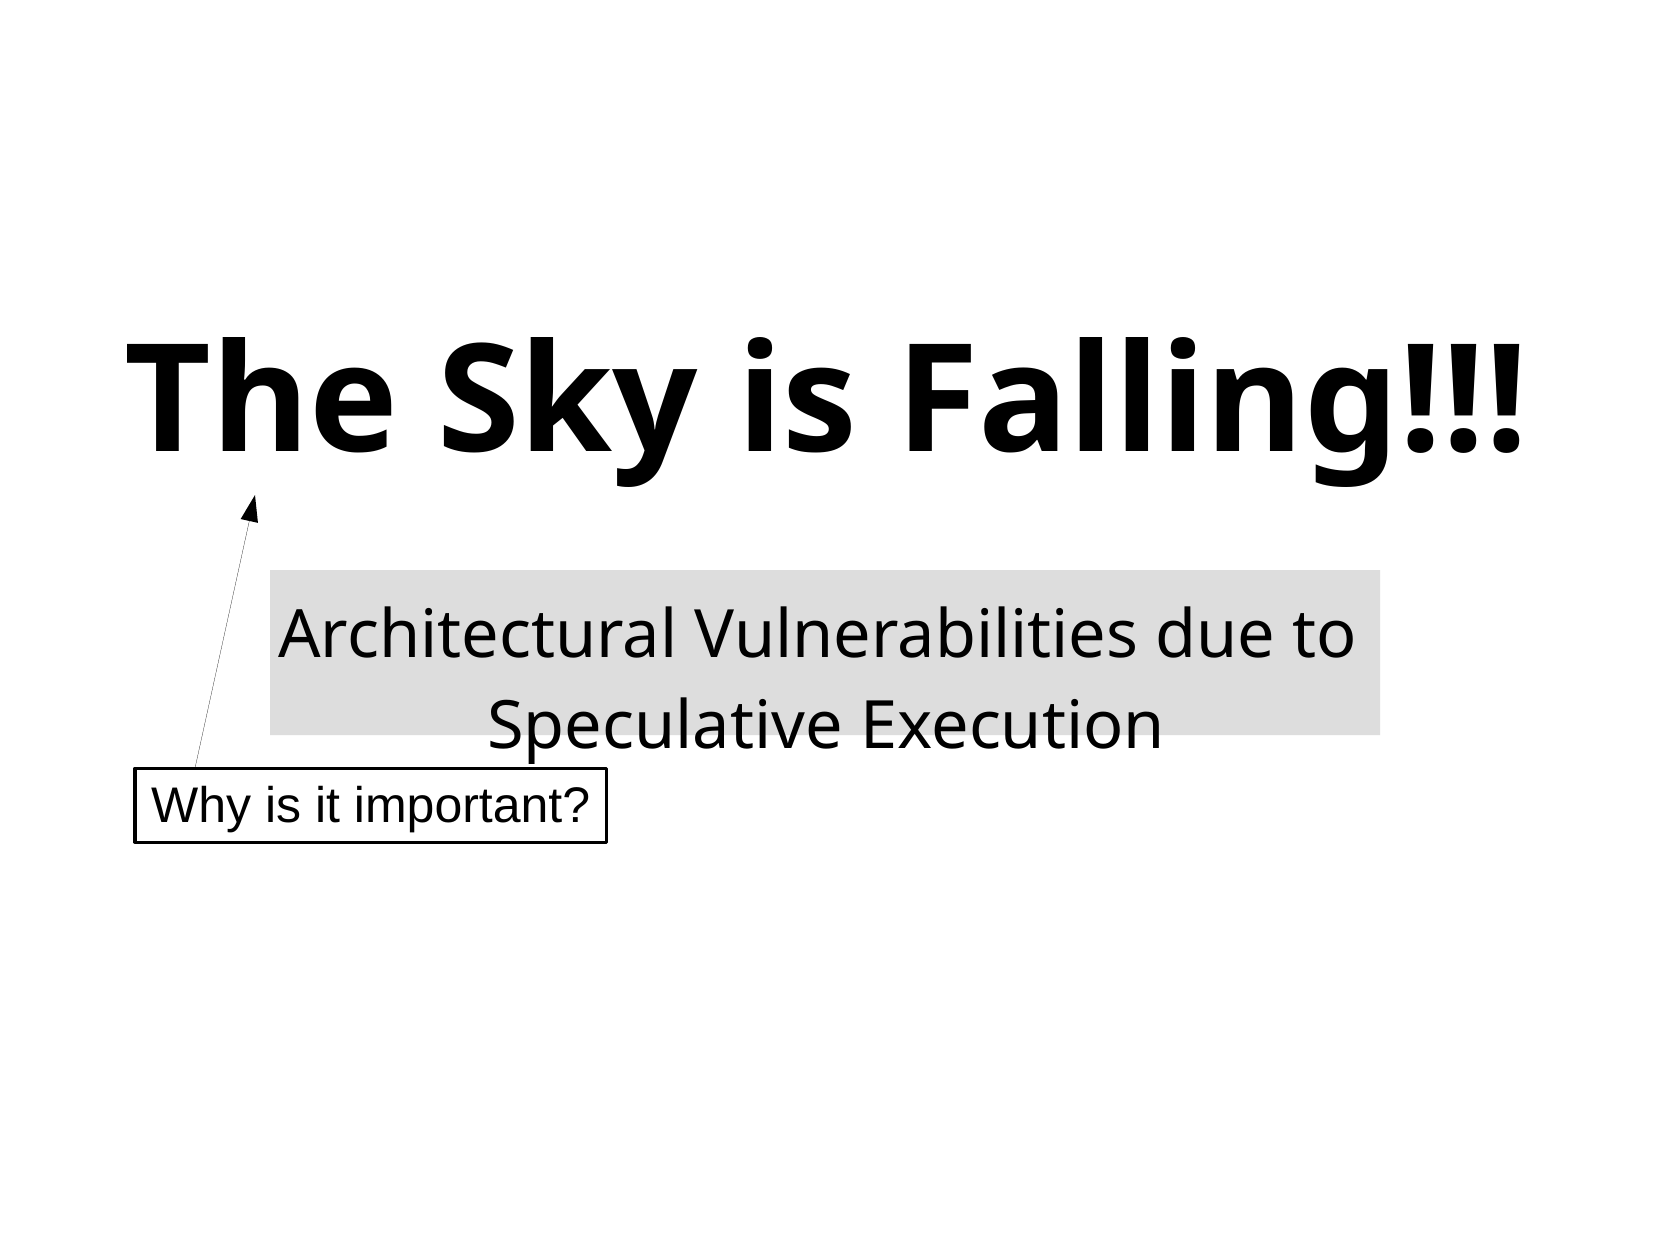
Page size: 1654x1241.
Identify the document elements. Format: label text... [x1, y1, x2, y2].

text_box Why is it important? [135, 768, 607, 843]
subtitle The Sky is Falling!!! Architectural Vulnerabilities due to Speculative Execution [82, 49, 1571, 1010]
